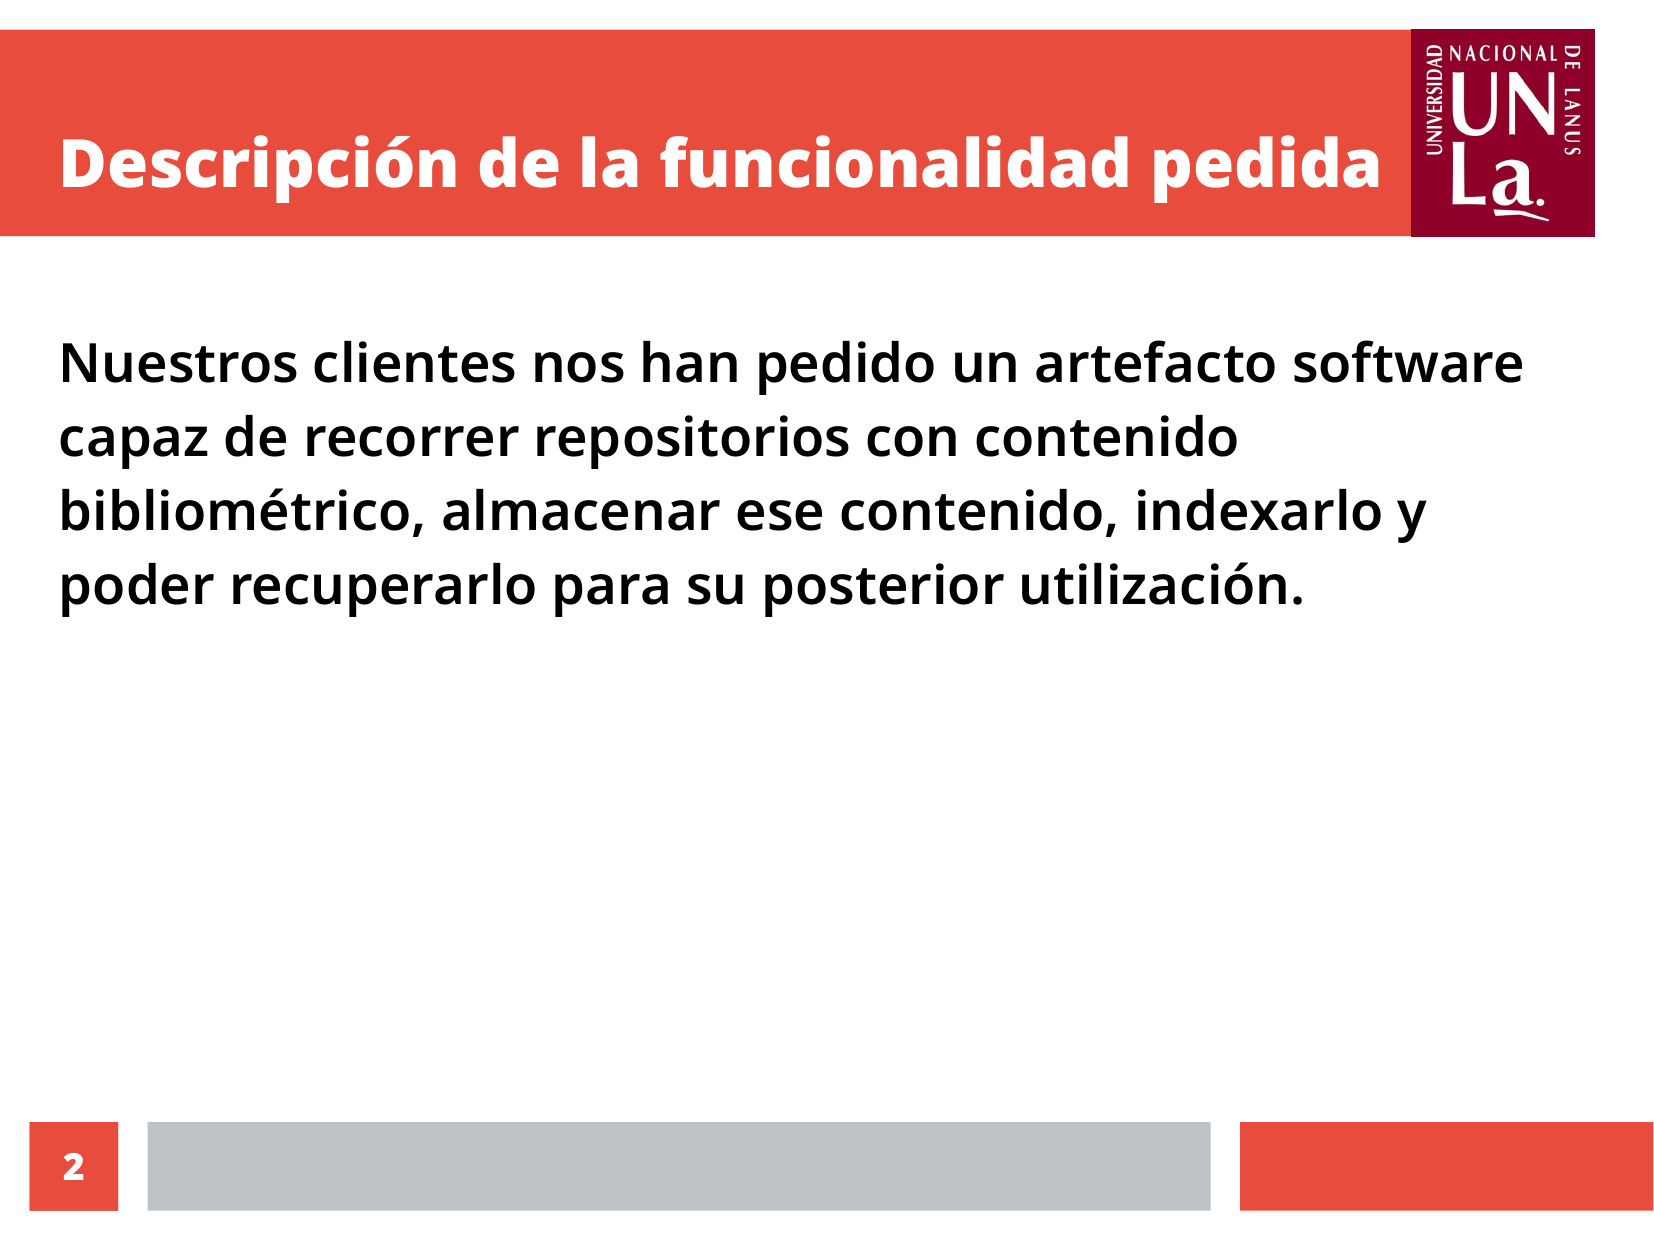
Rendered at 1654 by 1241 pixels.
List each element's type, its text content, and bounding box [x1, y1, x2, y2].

title Descripción de la funcionalidad pedida [59, 59, 1411, 207]
picture [1411, 29, 1595, 237]
list Nuestros clientes nos han pedido un artefacto software capaz de recorrer repositorios con contenido bibliométrico, almacenar ese contenido, indexarlo y poder recuperarlo para su posterior utilización. [59, 324, 1565, 1093]
